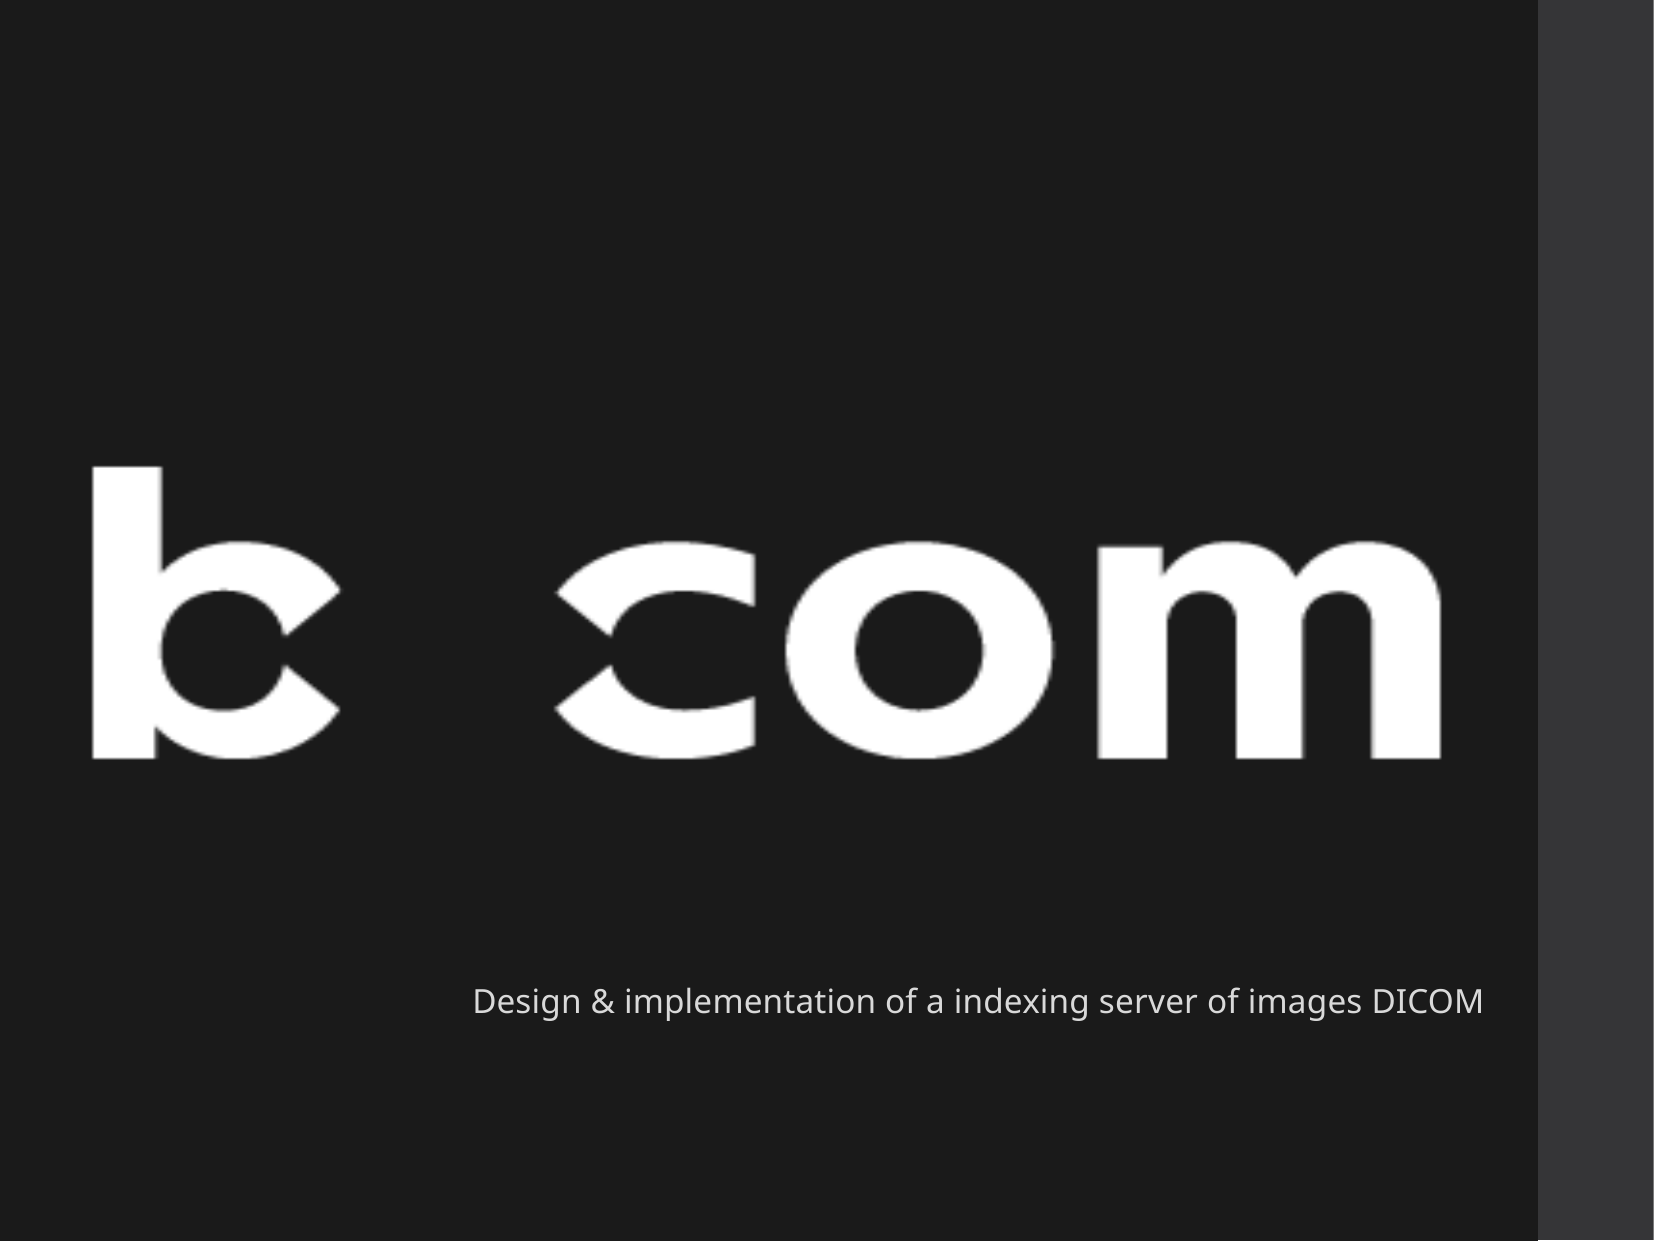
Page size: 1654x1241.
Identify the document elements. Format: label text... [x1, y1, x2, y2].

picture [0, 0, 1538, 1241]
list Design & implementation of a indexing server of images DICOM [457, 972, 1654, 1081]
